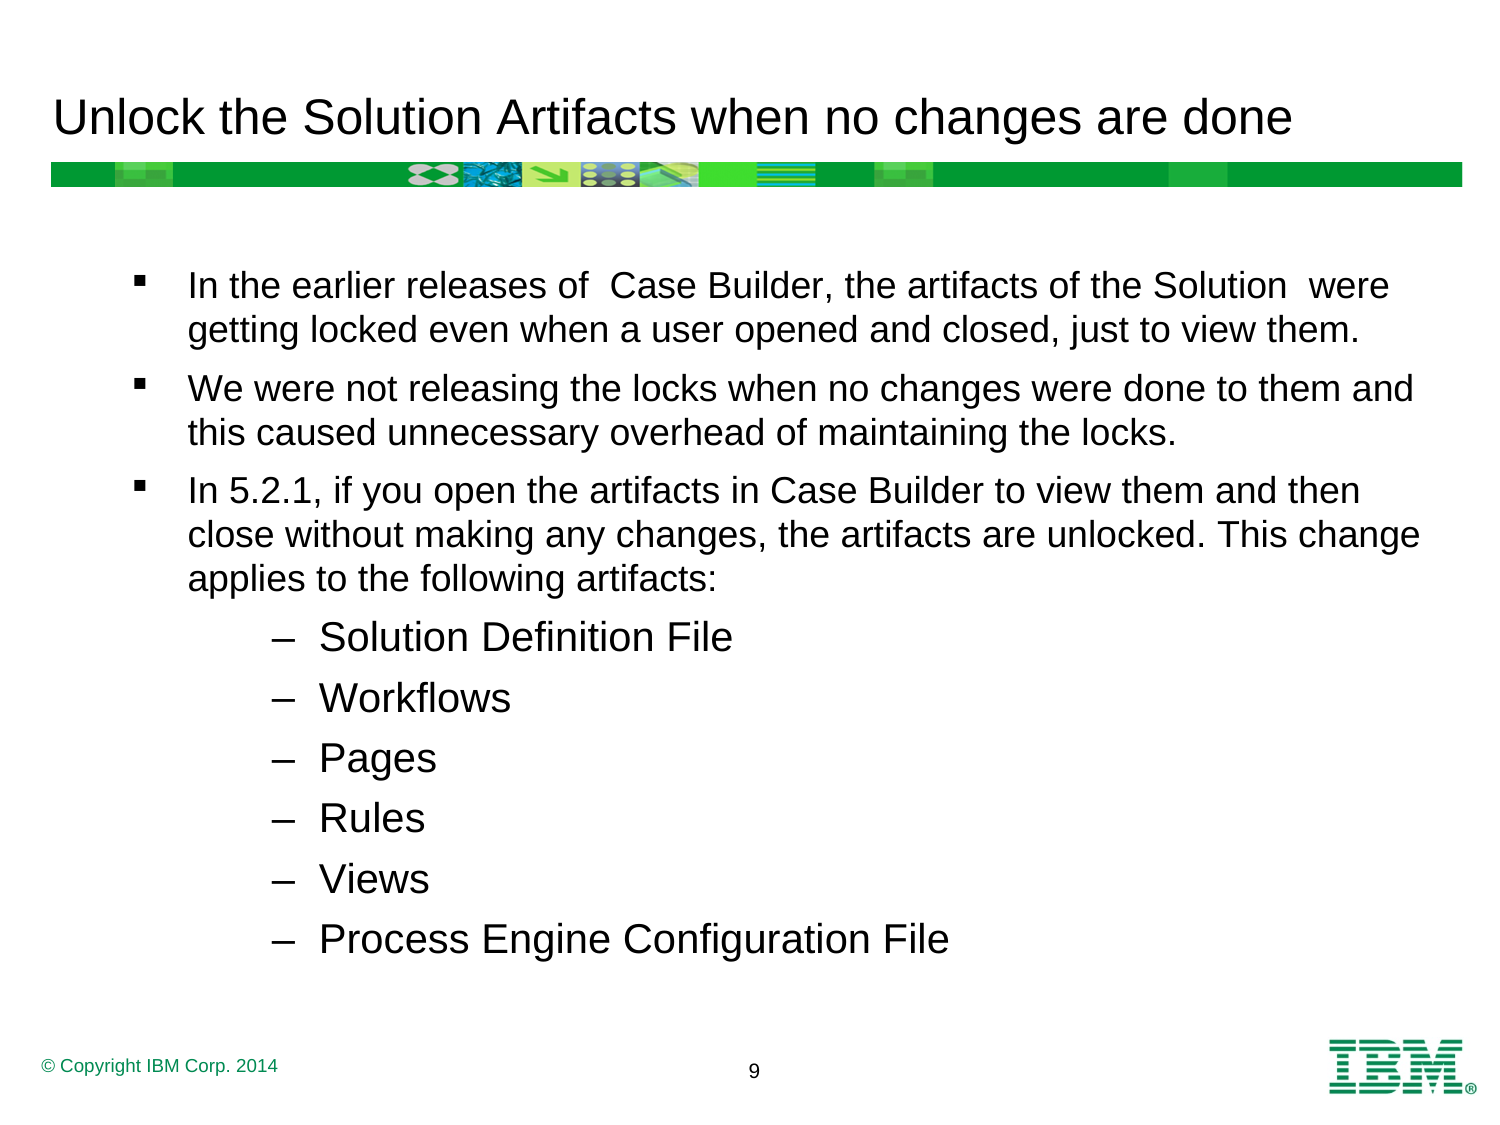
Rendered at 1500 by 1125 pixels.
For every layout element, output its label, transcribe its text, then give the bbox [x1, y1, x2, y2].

picture [50, 161, 1463, 189]
picture [1327, 1037, 1479, 1096]
title Unlock the Solution Artifacts when no changes are done [37, 45, 1388, 188]
list In the earlier releases of Case Builder, the artifacts of the Solution were getting locked even when a user opened and closed, just to view them. We were not releasing the locks when no changes were done to them and this caused unnecessary overhead of maintaining the locks. In 5.2.1, if you open the artifacts in Case Builder to view them and then close without making any changes, the artifacts are unlocked. This change applies to the following artifacts: Solution Definition File Workflows Pages Rules Views Process Engine Configuration File [75, 262, 1426, 1006]
